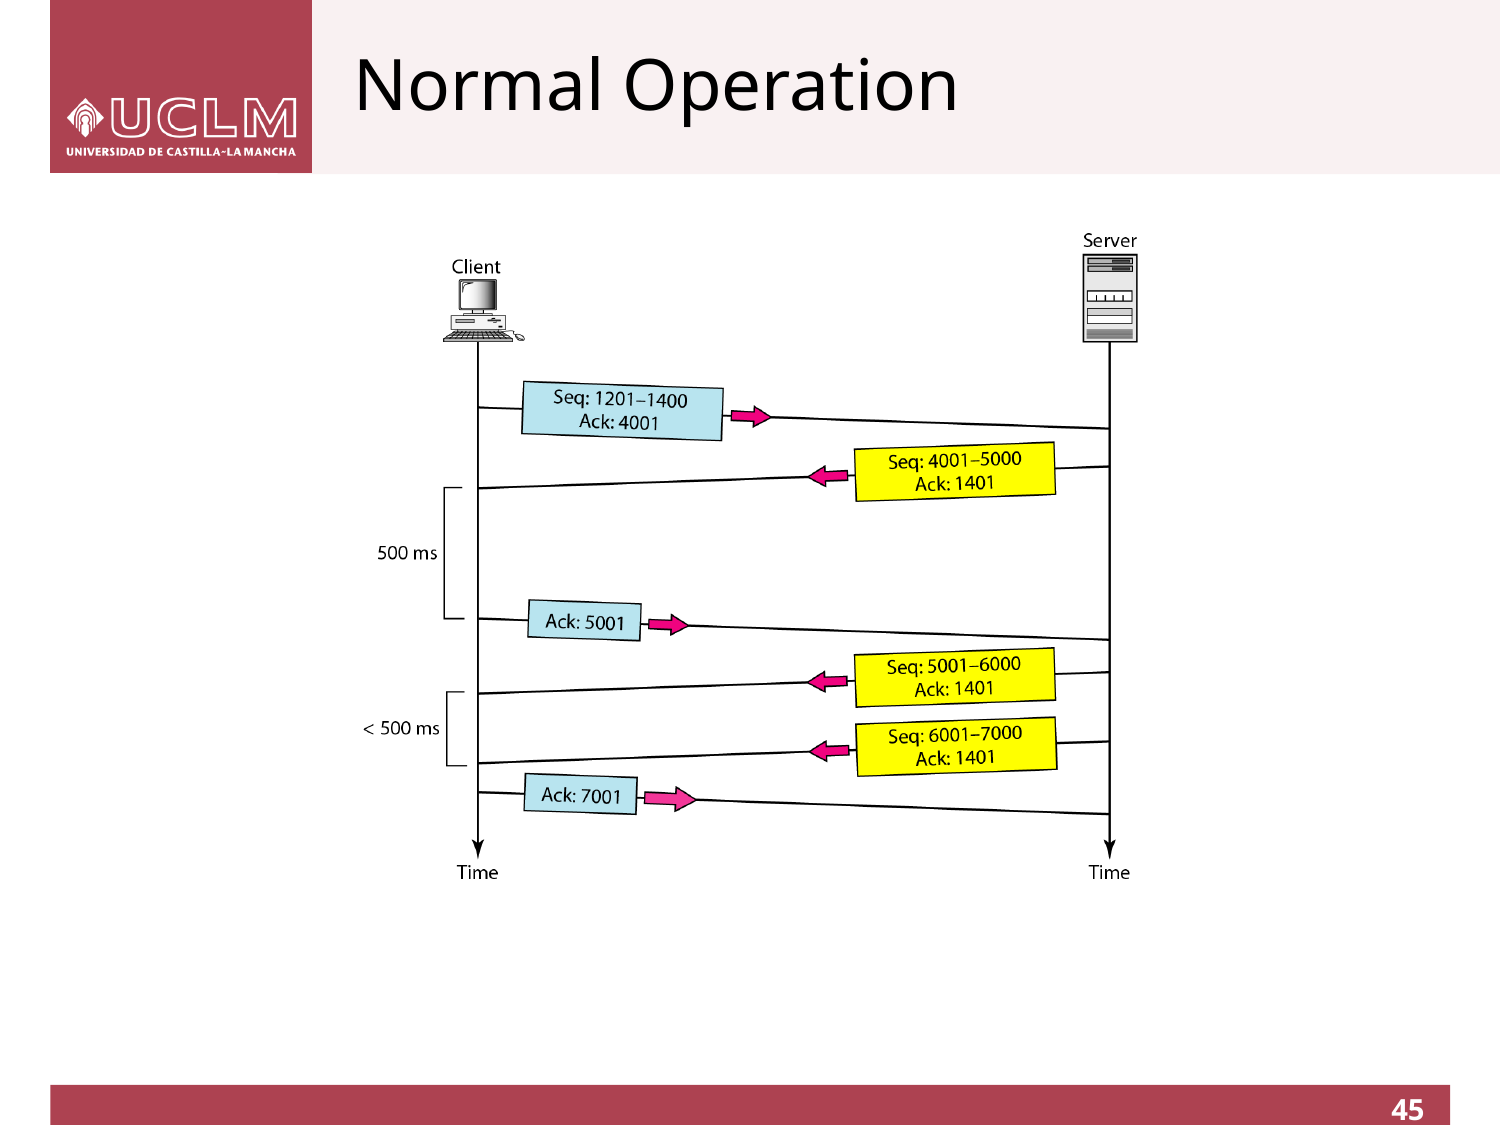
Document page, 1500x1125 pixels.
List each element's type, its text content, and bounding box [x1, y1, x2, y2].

picture [50, 0, 312, 173]
picture [362, 230, 1138, 884]
title Normal Operation [353, 6, 1425, 168]
